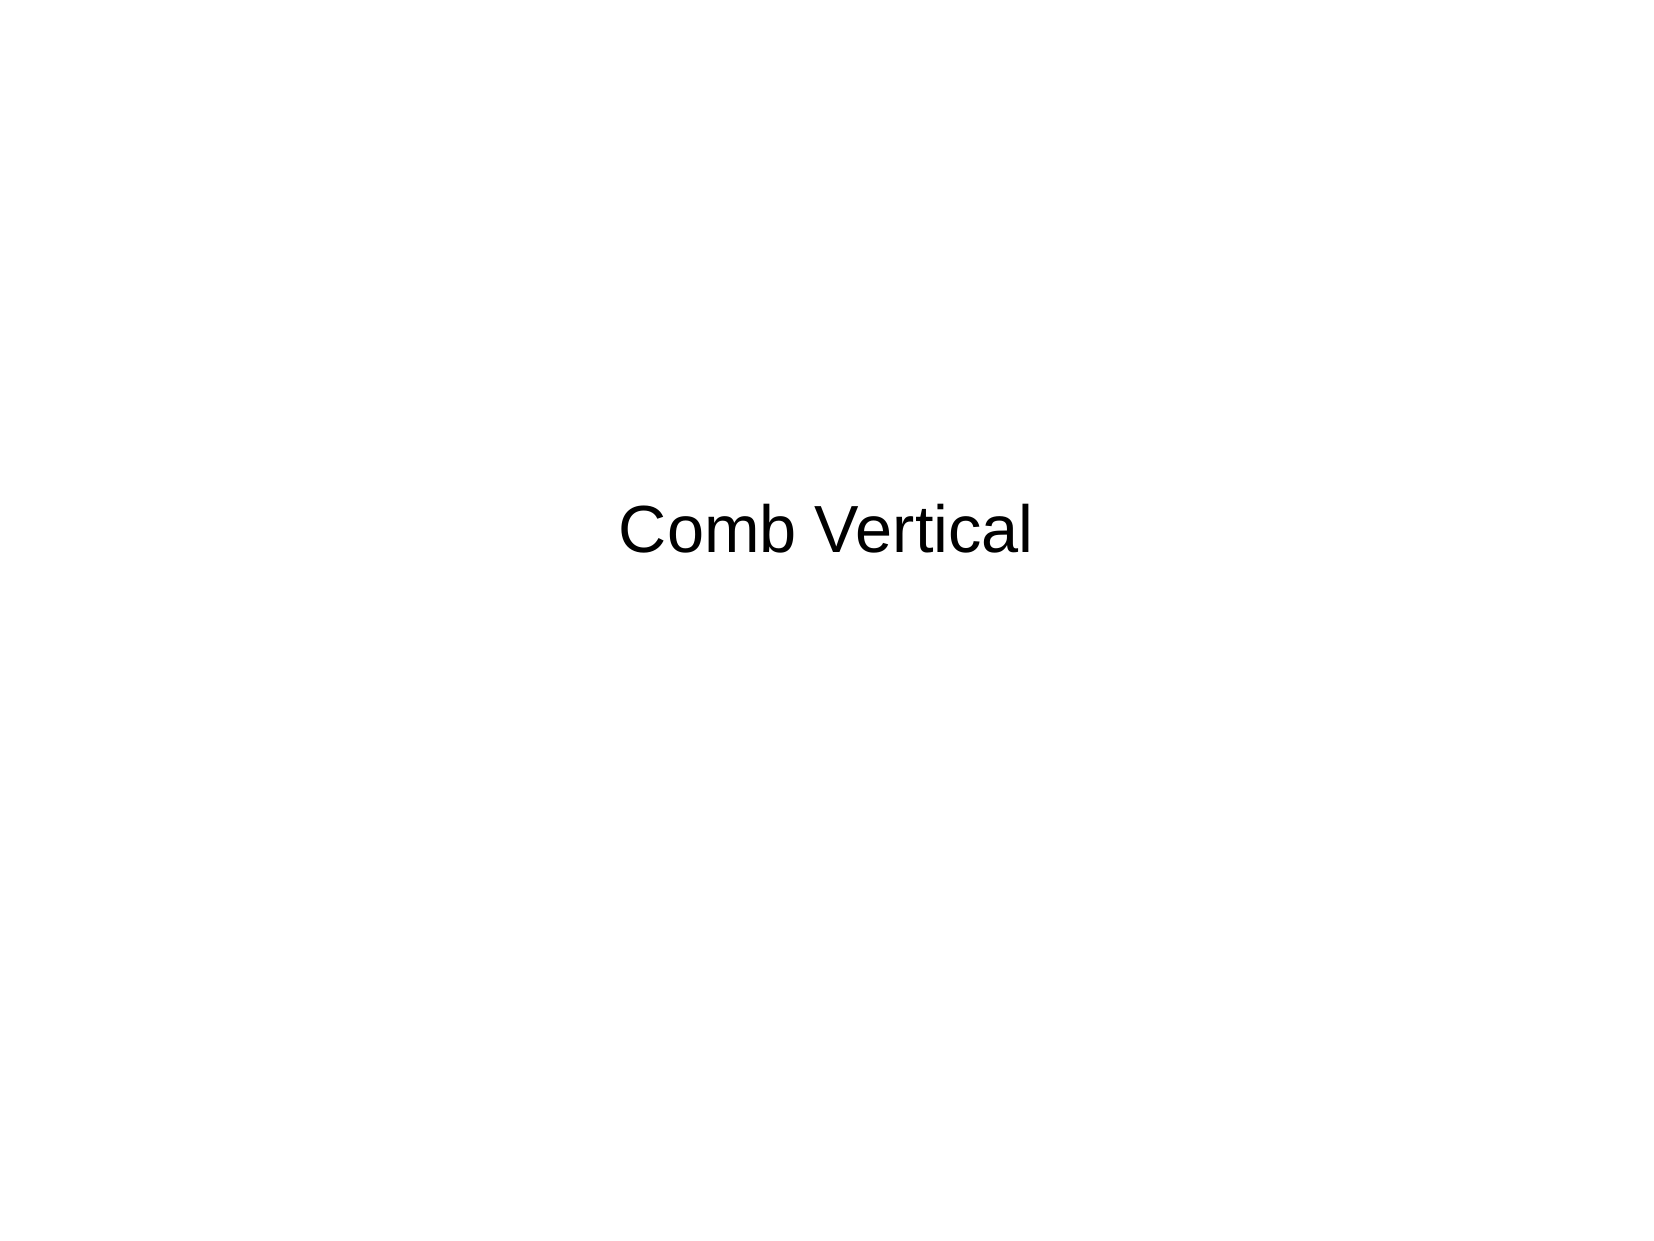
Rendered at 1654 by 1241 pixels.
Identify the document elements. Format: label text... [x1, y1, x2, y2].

subtitle Comb Vertical [82, 49, 1571, 1010]
